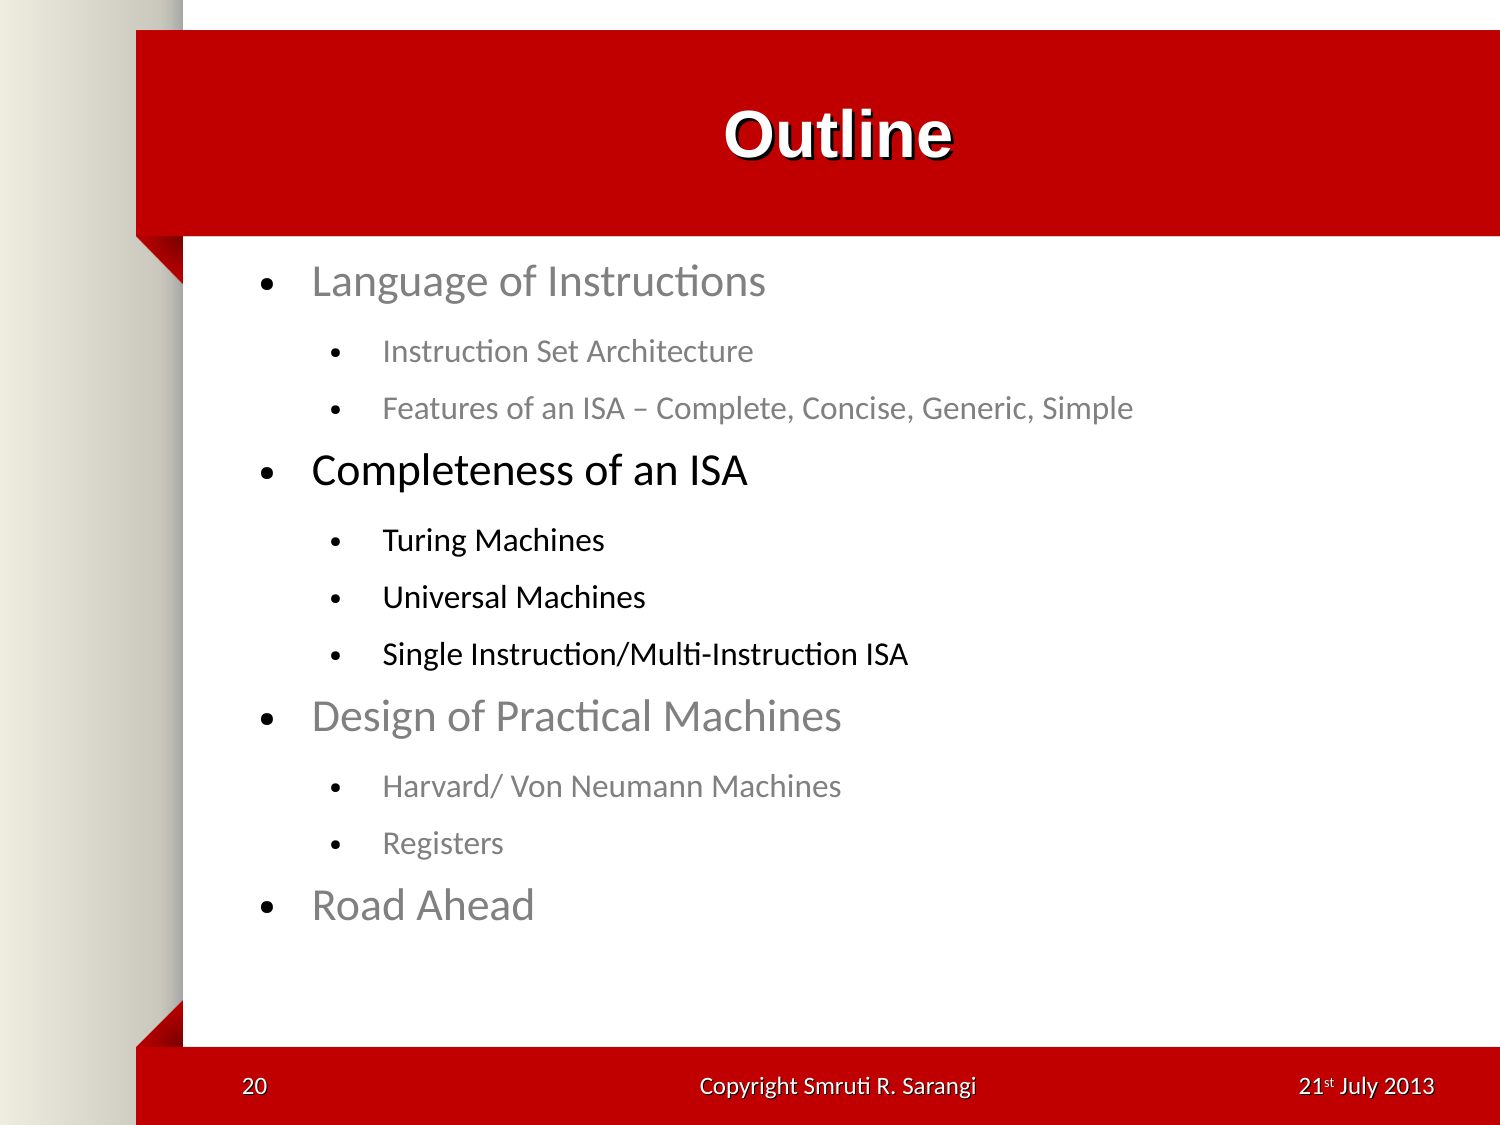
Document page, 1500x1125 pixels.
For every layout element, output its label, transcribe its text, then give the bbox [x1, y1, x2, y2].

list Language of Instructions Instruction Set Architecture Features of an ISA – Complete, Concise, Generic, Simple Completeness of an ISA Turing Machines Universal Machines Single Instruction/Multi-Instruction ISA Design of Practical Machines Harvard/ Von Neumann Machines Registers Road Ahead [240, 262, 1458, 1005]
picture [0, 0, 1500, 1125]
title Outline [230, 57, 1447, 211]
